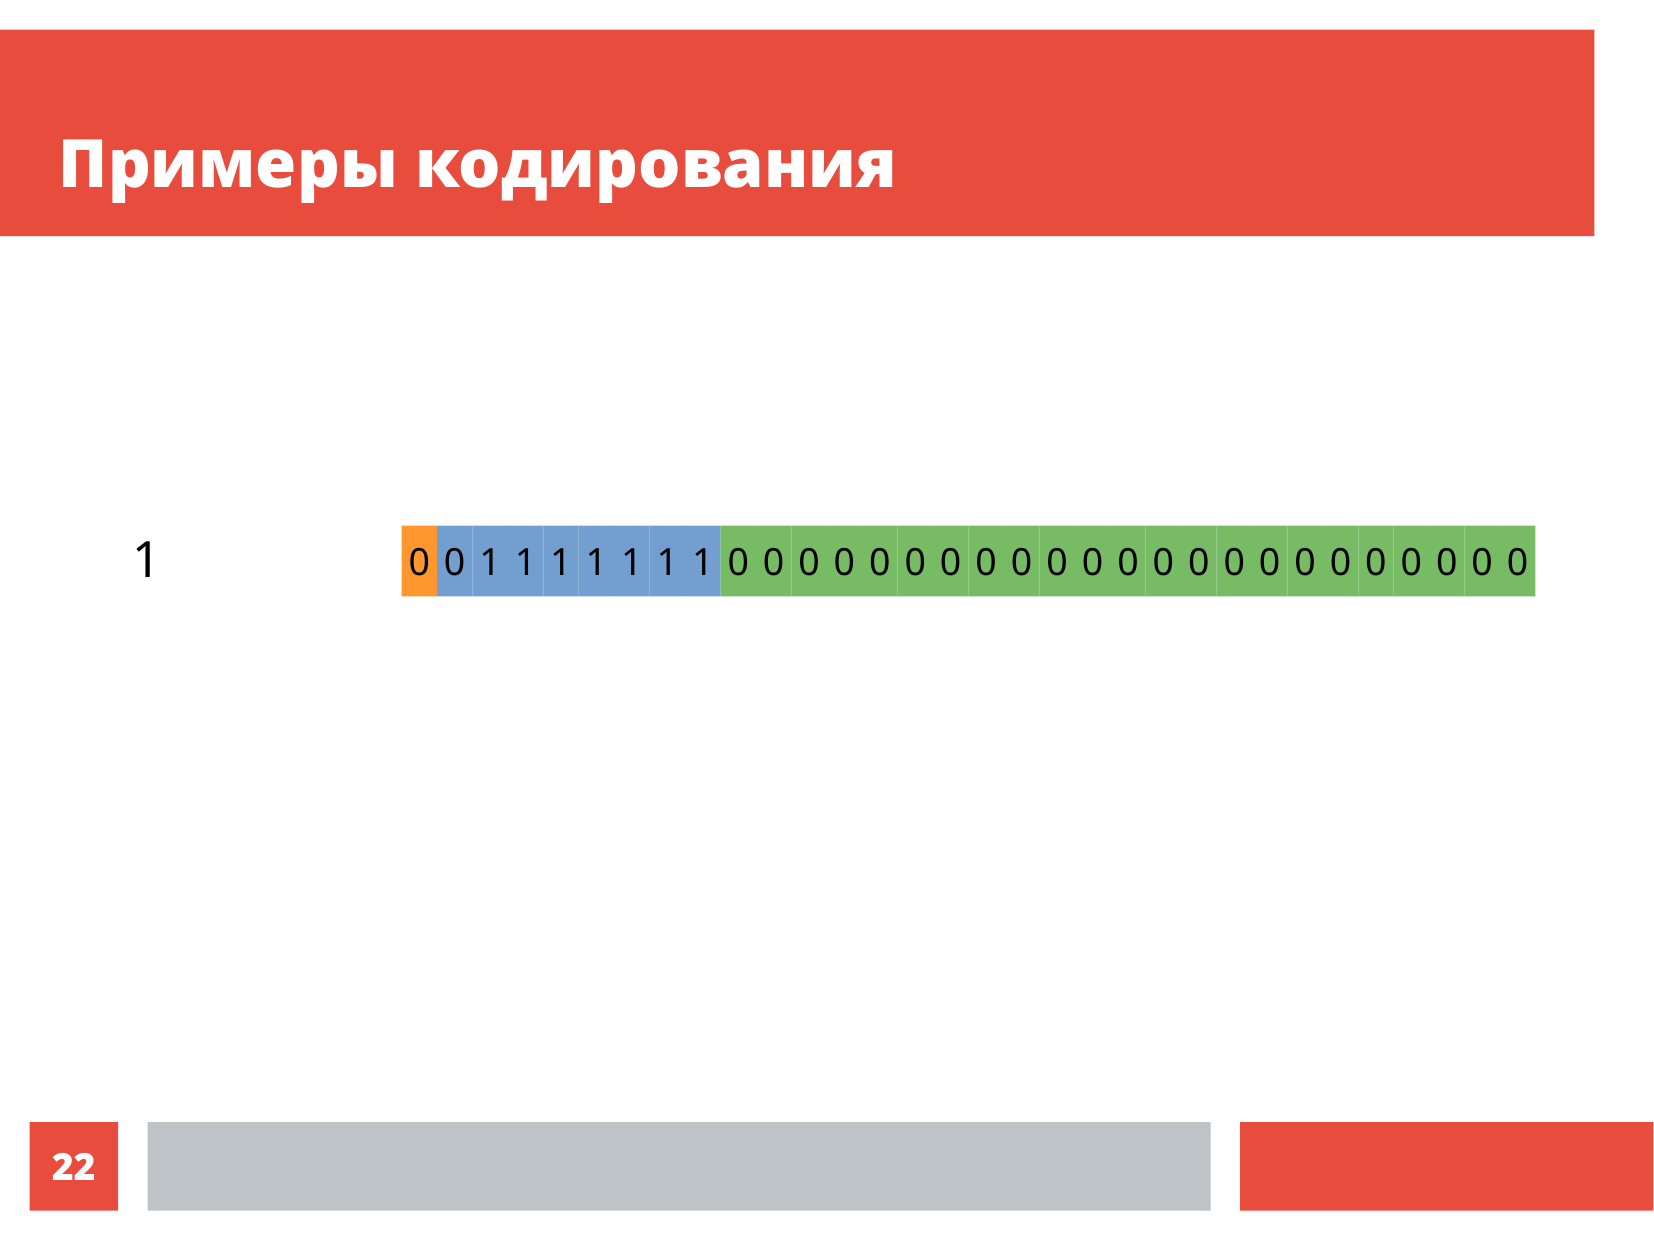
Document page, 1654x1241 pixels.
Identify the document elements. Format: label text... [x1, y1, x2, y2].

text_box 0 [897, 525, 933, 597]
text_box 0 [1216, 525, 1251, 597]
text_box 0 [1145, 525, 1181, 597]
text_box 0 [1074, 525, 1110, 597]
text_box 0 [968, 525, 1003, 597]
text_box 0 [1181, 525, 1216, 597]
text_box 1 [543, 525, 578, 597]
text_box 1 [649, 525, 685, 597]
text_box 0 [438, 525, 472, 597]
text_box 1 [614, 525, 649, 597]
text_box 0 [1429, 525, 1464, 597]
text_box 0 [1251, 525, 1287, 597]
title Примеры кодирования [59, 59, 1595, 207]
text_box 1 [685, 525, 721, 597]
text_box 0 [826, 525, 862, 597]
text_box 0 [1500, 525, 1536, 597]
text_box 0 [1110, 525, 1145, 597]
text_box 0 [755, 525, 791, 597]
text_box 1 [578, 525, 614, 597]
text_box 0 [721, 525, 755, 597]
text_box 0 [1039, 525, 1074, 597]
text_box 0 [862, 525, 897, 597]
text_box 0 [1393, 525, 1429, 597]
text_box 0 [1322, 525, 1358, 597]
text_box 0 [1464, 525, 1500, 597]
text_box 0 [401, 525, 438, 597]
text_box 0 [1358, 525, 1393, 597]
text_box 0 [1003, 525, 1039, 597]
text_box 1 [507, 525, 543, 597]
text_box 1 [118, 525, 402, 591]
text_box 0 [791, 525, 826, 597]
text_box 0 [1287, 525, 1322, 597]
text_box 0 [933, 525, 968, 597]
text_box 1 [472, 525, 507, 597]
